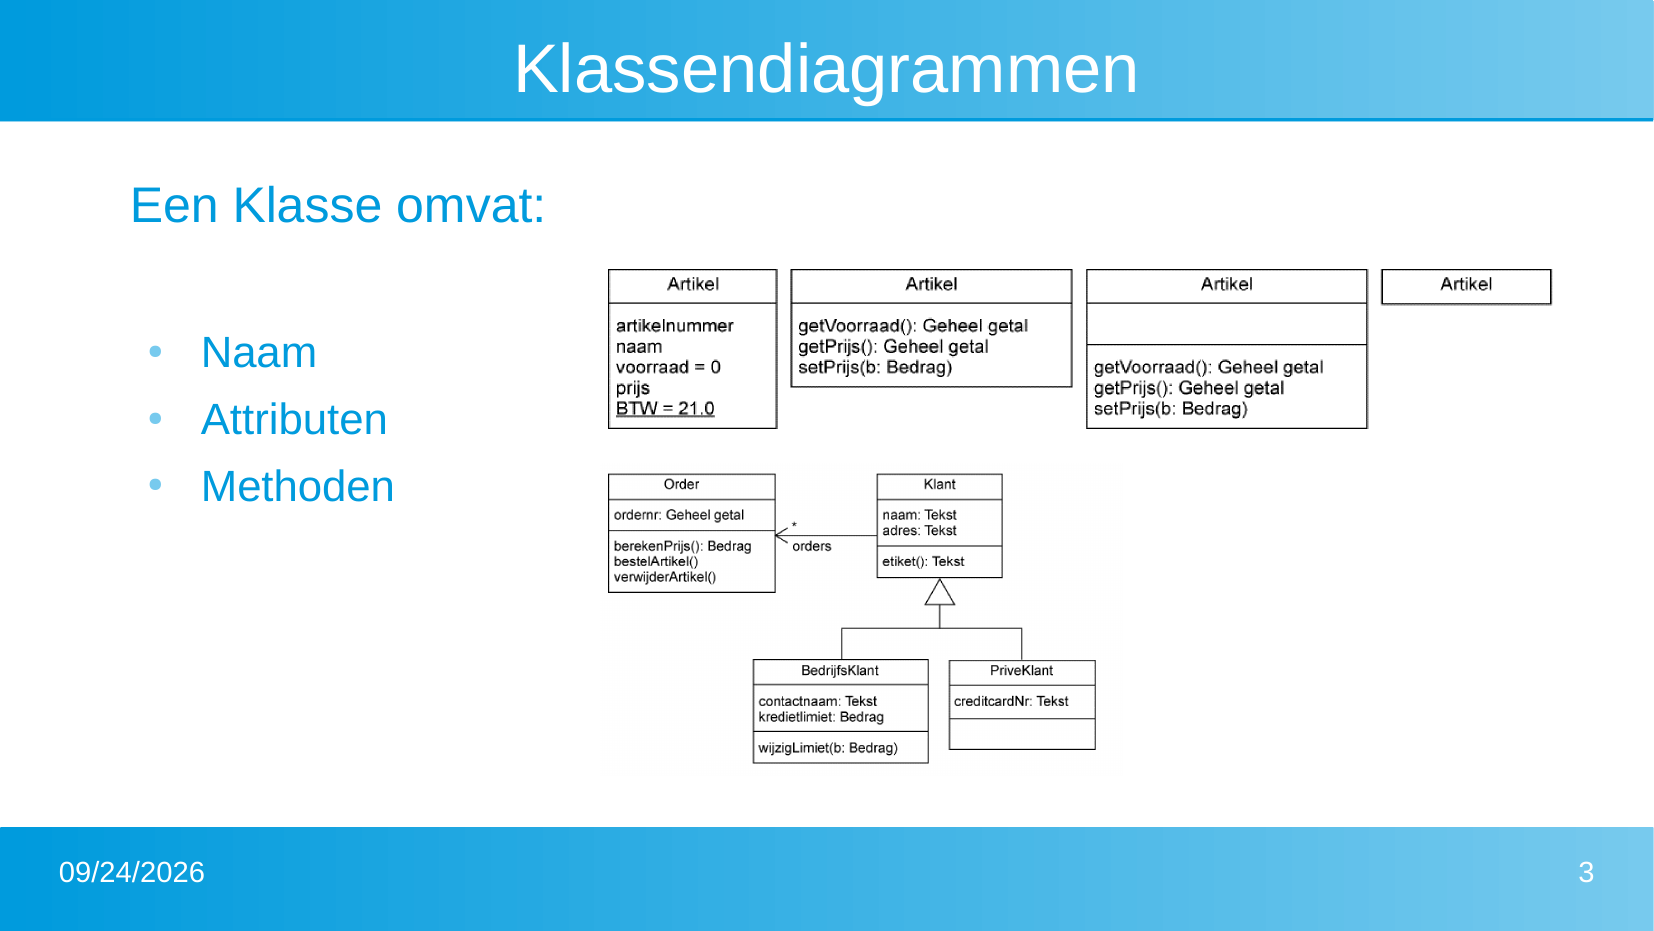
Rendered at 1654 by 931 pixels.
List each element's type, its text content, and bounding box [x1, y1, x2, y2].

list Een Klasse omvat: Naam Attributen Methoden [59, 177, 1595, 768]
picture [600, 463, 1123, 776]
picture [600, 262, 1579, 451]
title Klassendiagrammen [59, 29, 1595, 108]
